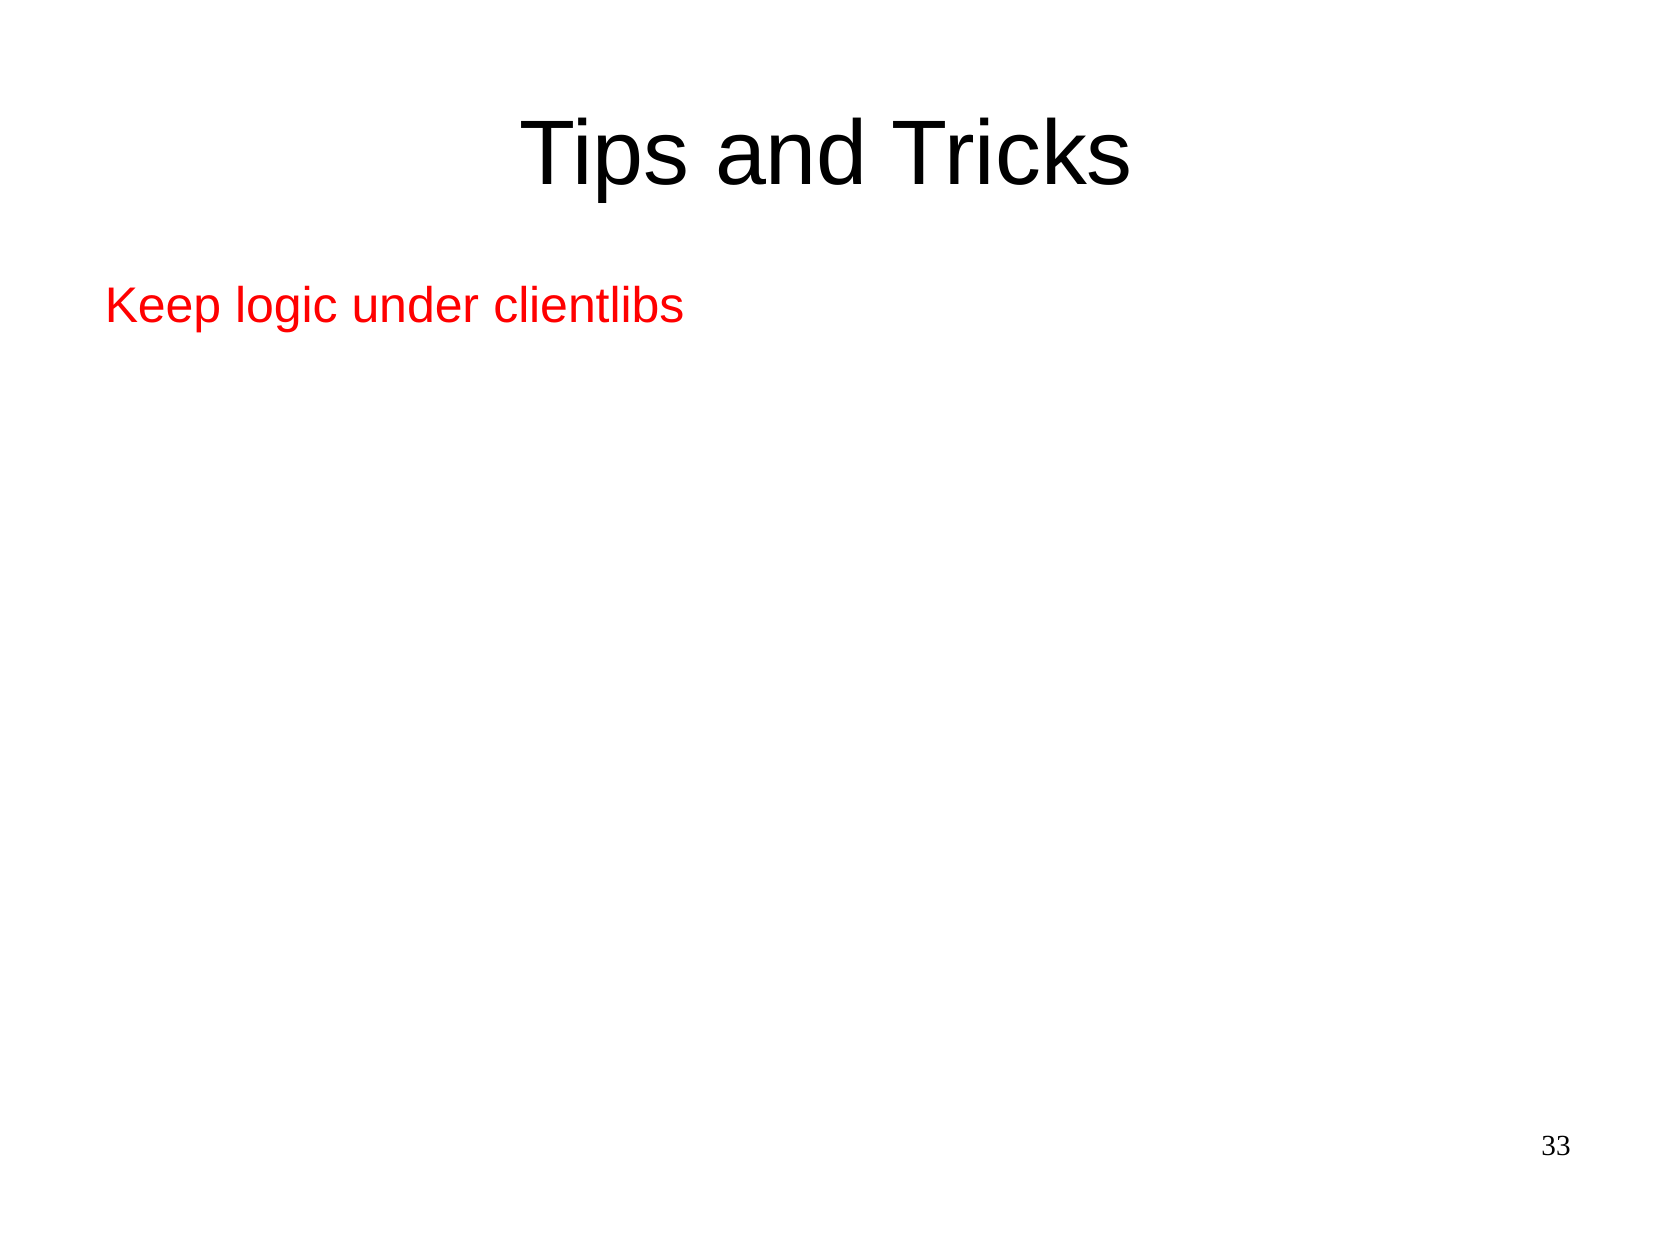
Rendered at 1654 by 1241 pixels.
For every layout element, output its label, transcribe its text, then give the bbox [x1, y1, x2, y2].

text_box Keep logic under clientlibs [90, 270, 1576, 342]
title Tips and Tricks [82, 49, 1571, 257]
